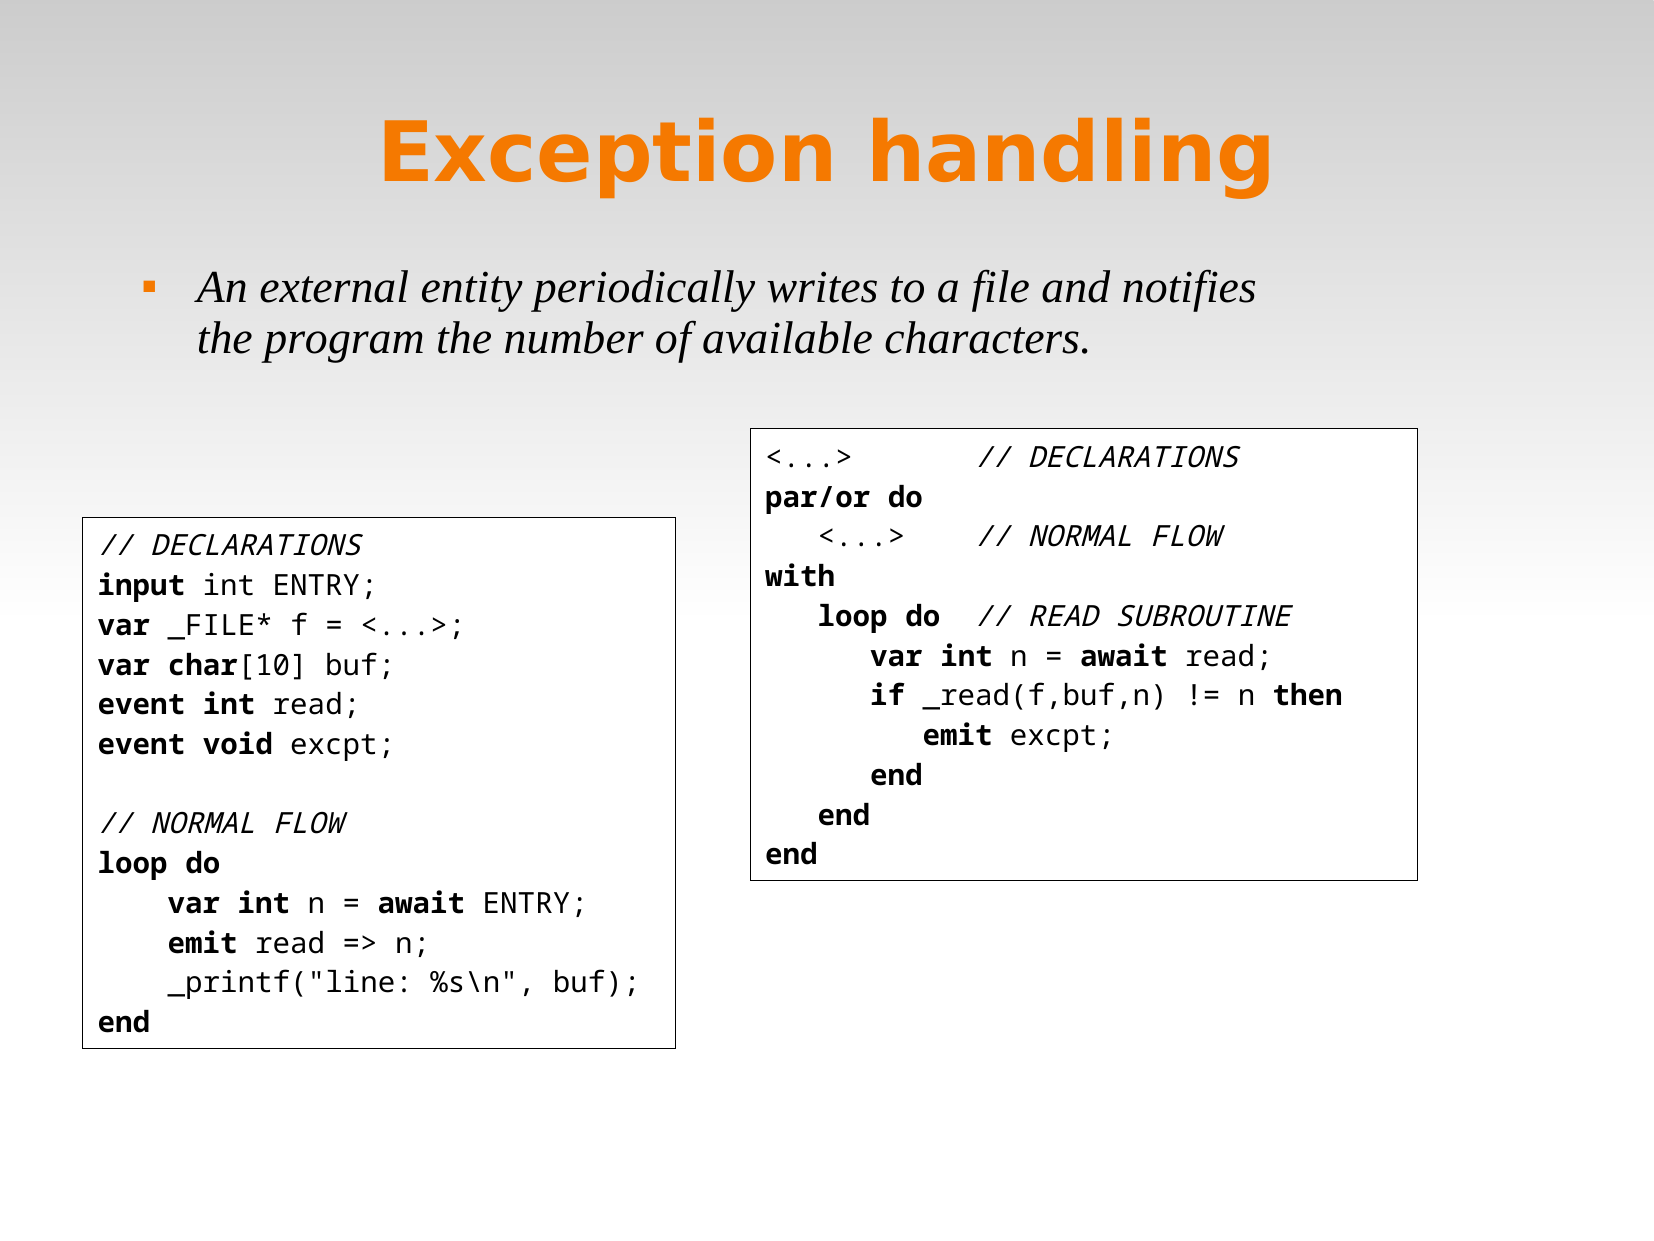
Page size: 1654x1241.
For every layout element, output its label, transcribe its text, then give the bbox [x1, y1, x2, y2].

title Exception handling [82, 49, 1571, 257]
text_box <...> // DECLARATIONS par/or do <...> // NORMAL FLOW with loop do // READ SUBROUTINE var int n = await read; if _read(f,buf,n) != n then emit excpt; end end end [750, 428, 1418, 828]
list An external entity periodically writes to a file and notifies the program the number of available characters. [55, 262, 1313, 409]
text_box // DECLARATIONS input int ENTRY; var _FILE* f = <...>; var char[10] buf; event int read; event void excpt; // NORMAL FLOW loop do var int n = await ENTRY; emit read => n; _printf("line: %s\n", buf); end [82, 517, 676, 986]
